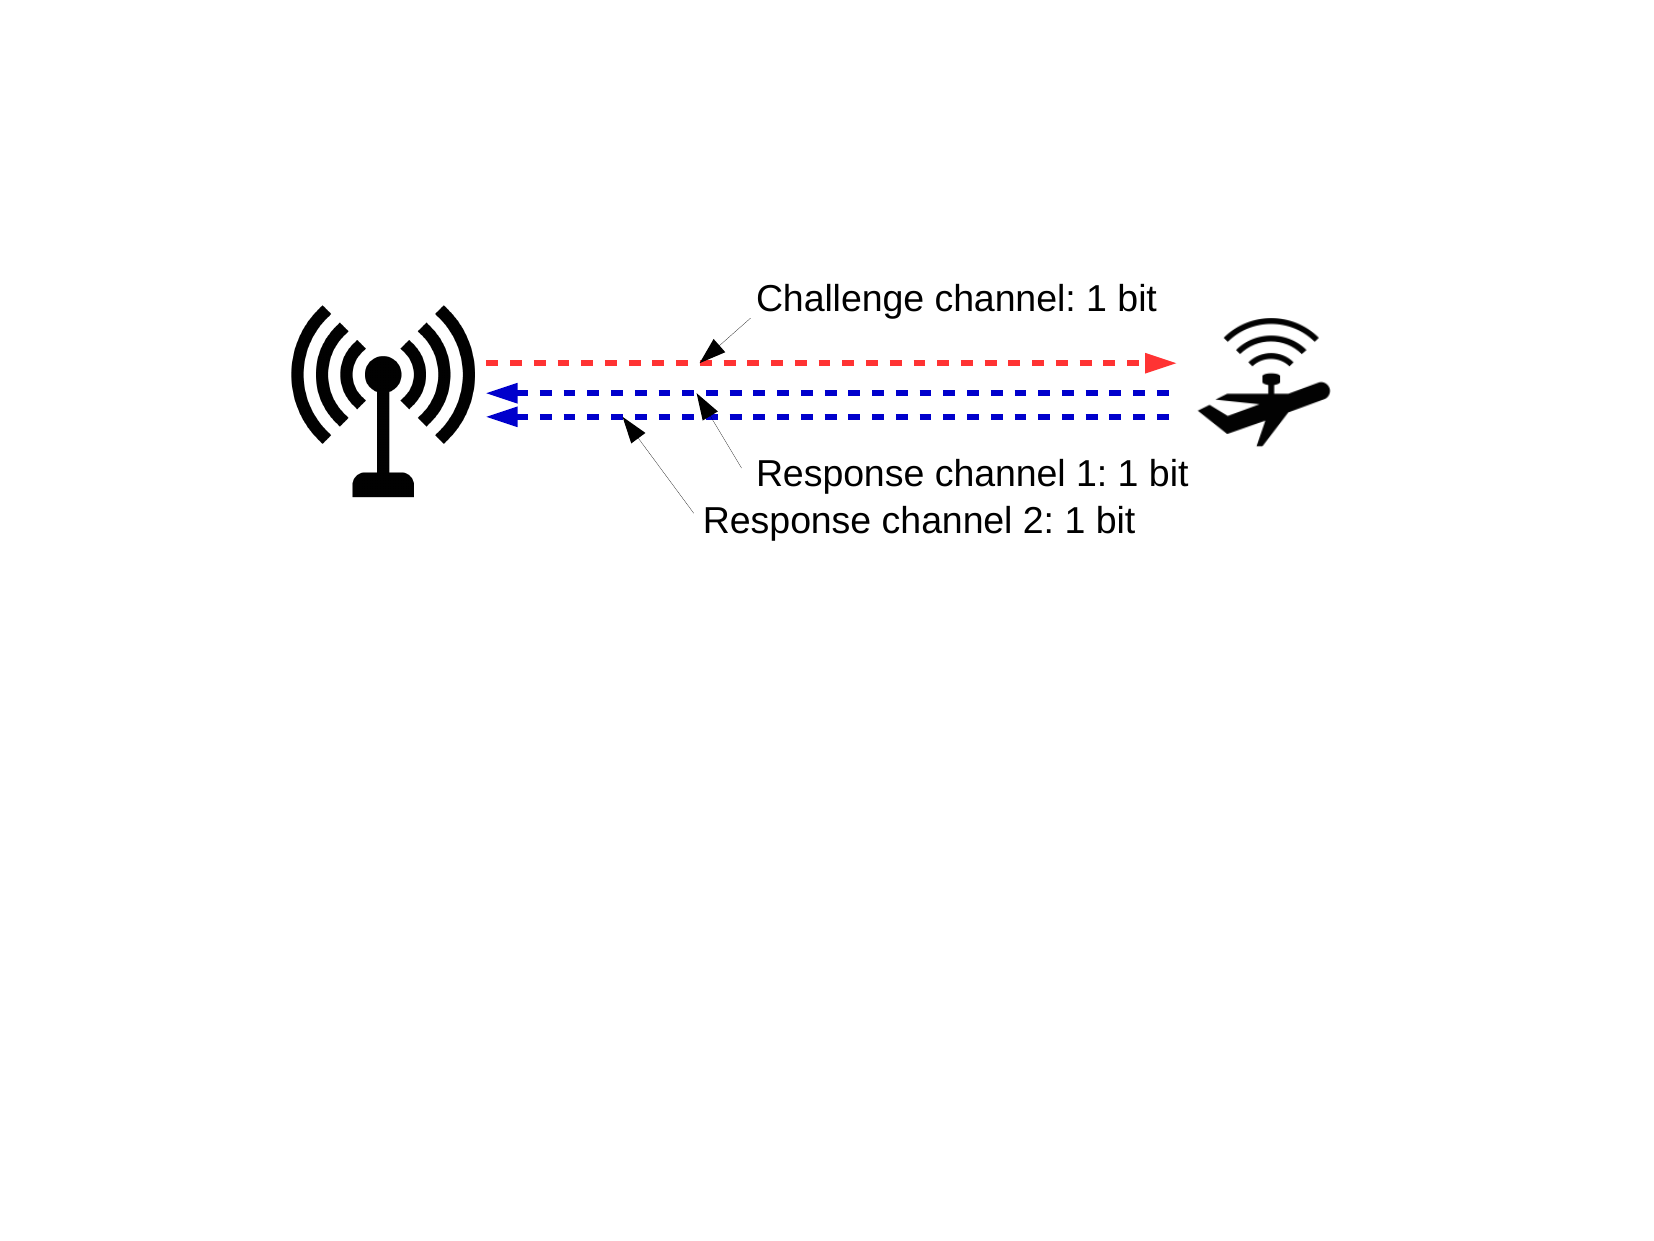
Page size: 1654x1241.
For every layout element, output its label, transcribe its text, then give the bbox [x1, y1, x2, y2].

text_box Response channel 2: 1 bit [688, 491, 1157, 550]
text_box Challenge channel: 1 bit [741, 270, 1180, 328]
picture [1192, 318, 1333, 458]
picture [285, 303, 481, 499]
text_box Response channel 1: 1 bit [741, 444, 1240, 502]
